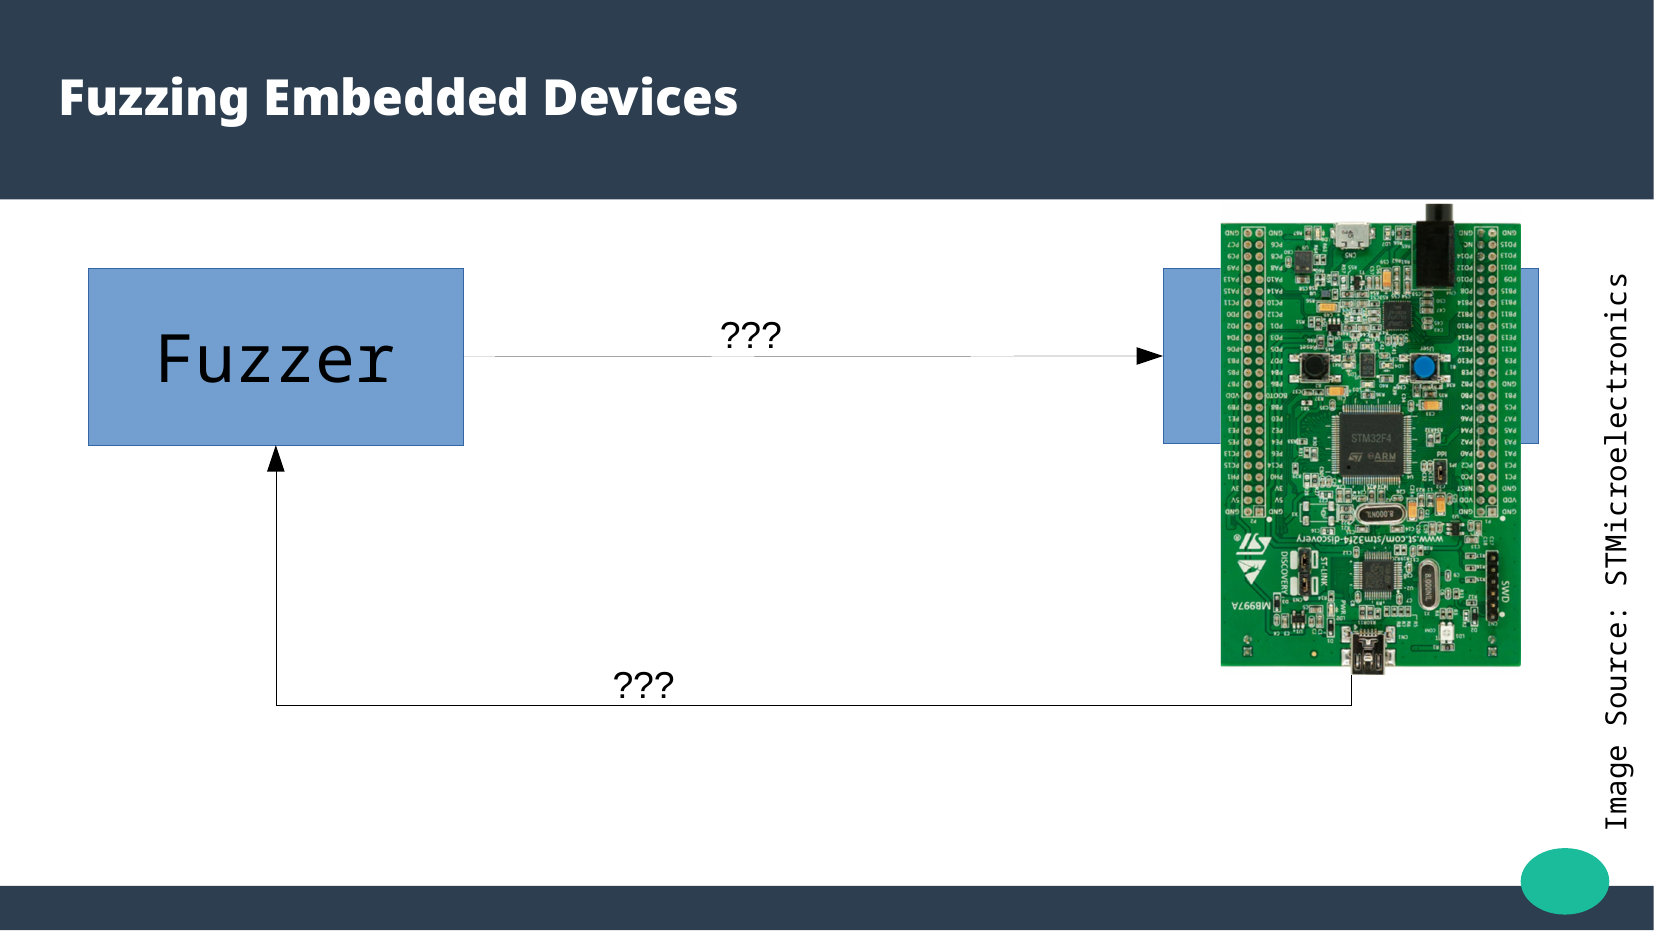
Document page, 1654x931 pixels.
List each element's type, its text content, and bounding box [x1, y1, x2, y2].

text_box ??? [705, 306, 797, 356]
text_box [1521, 268, 1539, 444]
text_box Fuzzer [88, 268, 464, 446]
text_box ??? [705, 357, 797, 364]
picture [1220, 203, 1521, 676]
text_box ??? [597, 706, 690, 714]
title Fuzzing Embedded Devices [59, 37, 1595, 155]
text_box ??? [597, 656, 690, 705]
text_box [1163, 268, 1220, 444]
text_box Image Source: STMicroelectronics [1587, 240, 1640, 848]
